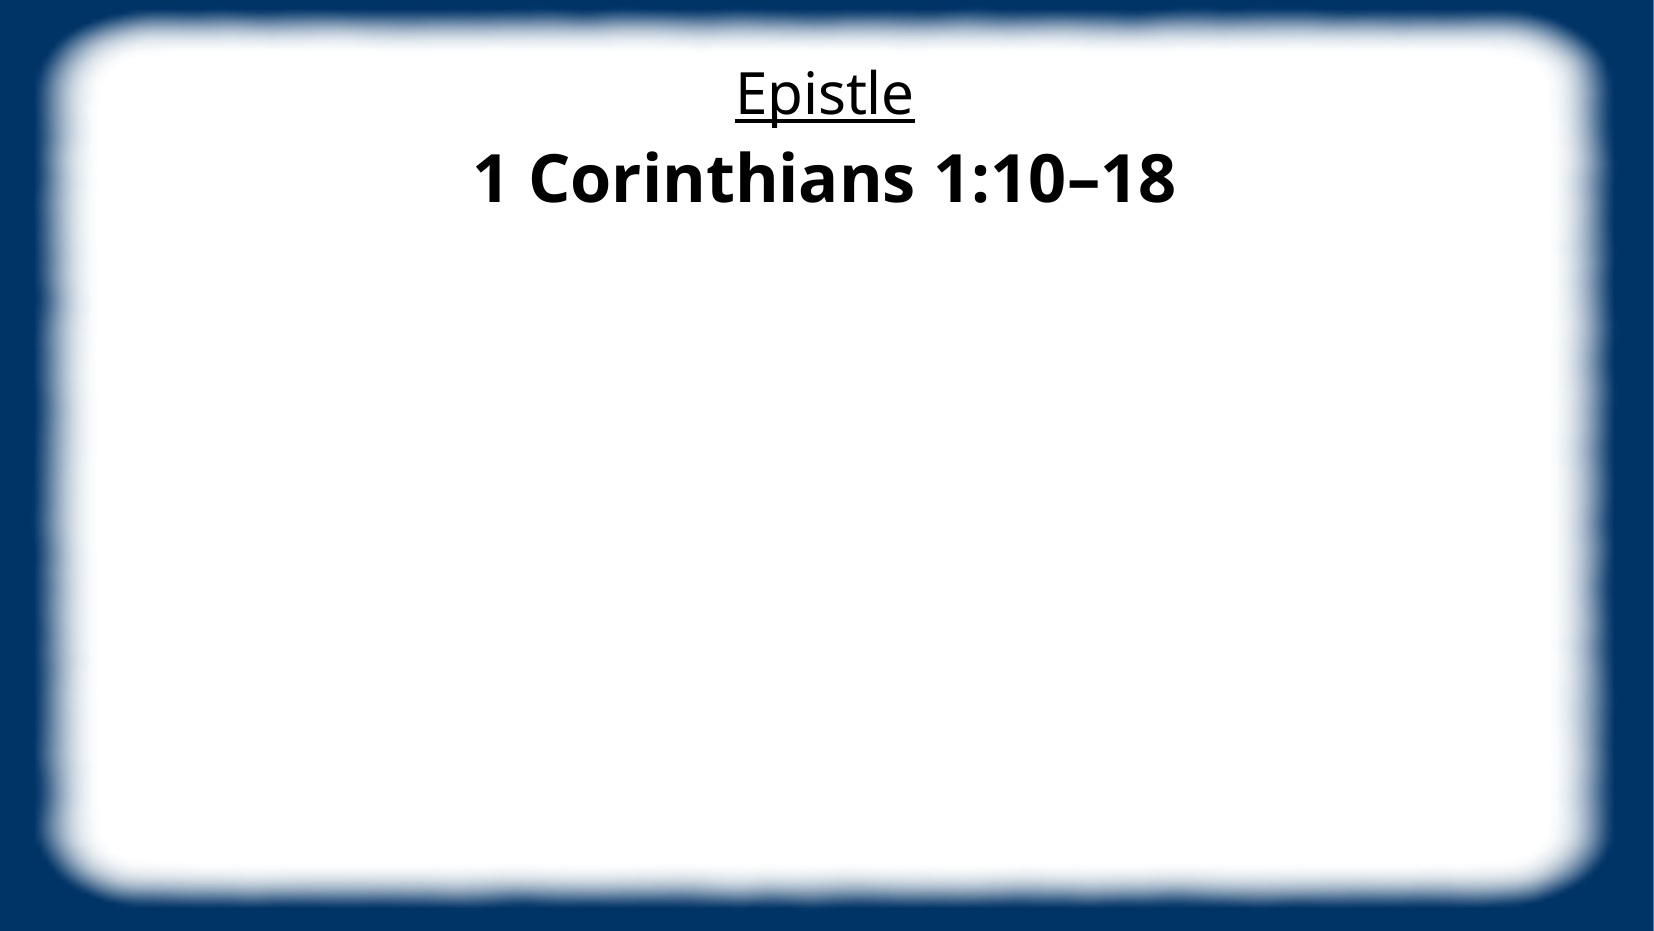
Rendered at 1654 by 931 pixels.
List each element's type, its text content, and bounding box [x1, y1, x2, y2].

text_box Epistle 1 Corinthians 1:10–18 [90, 45, 1561, 226]
picture [0, 0, 1654, 931]
